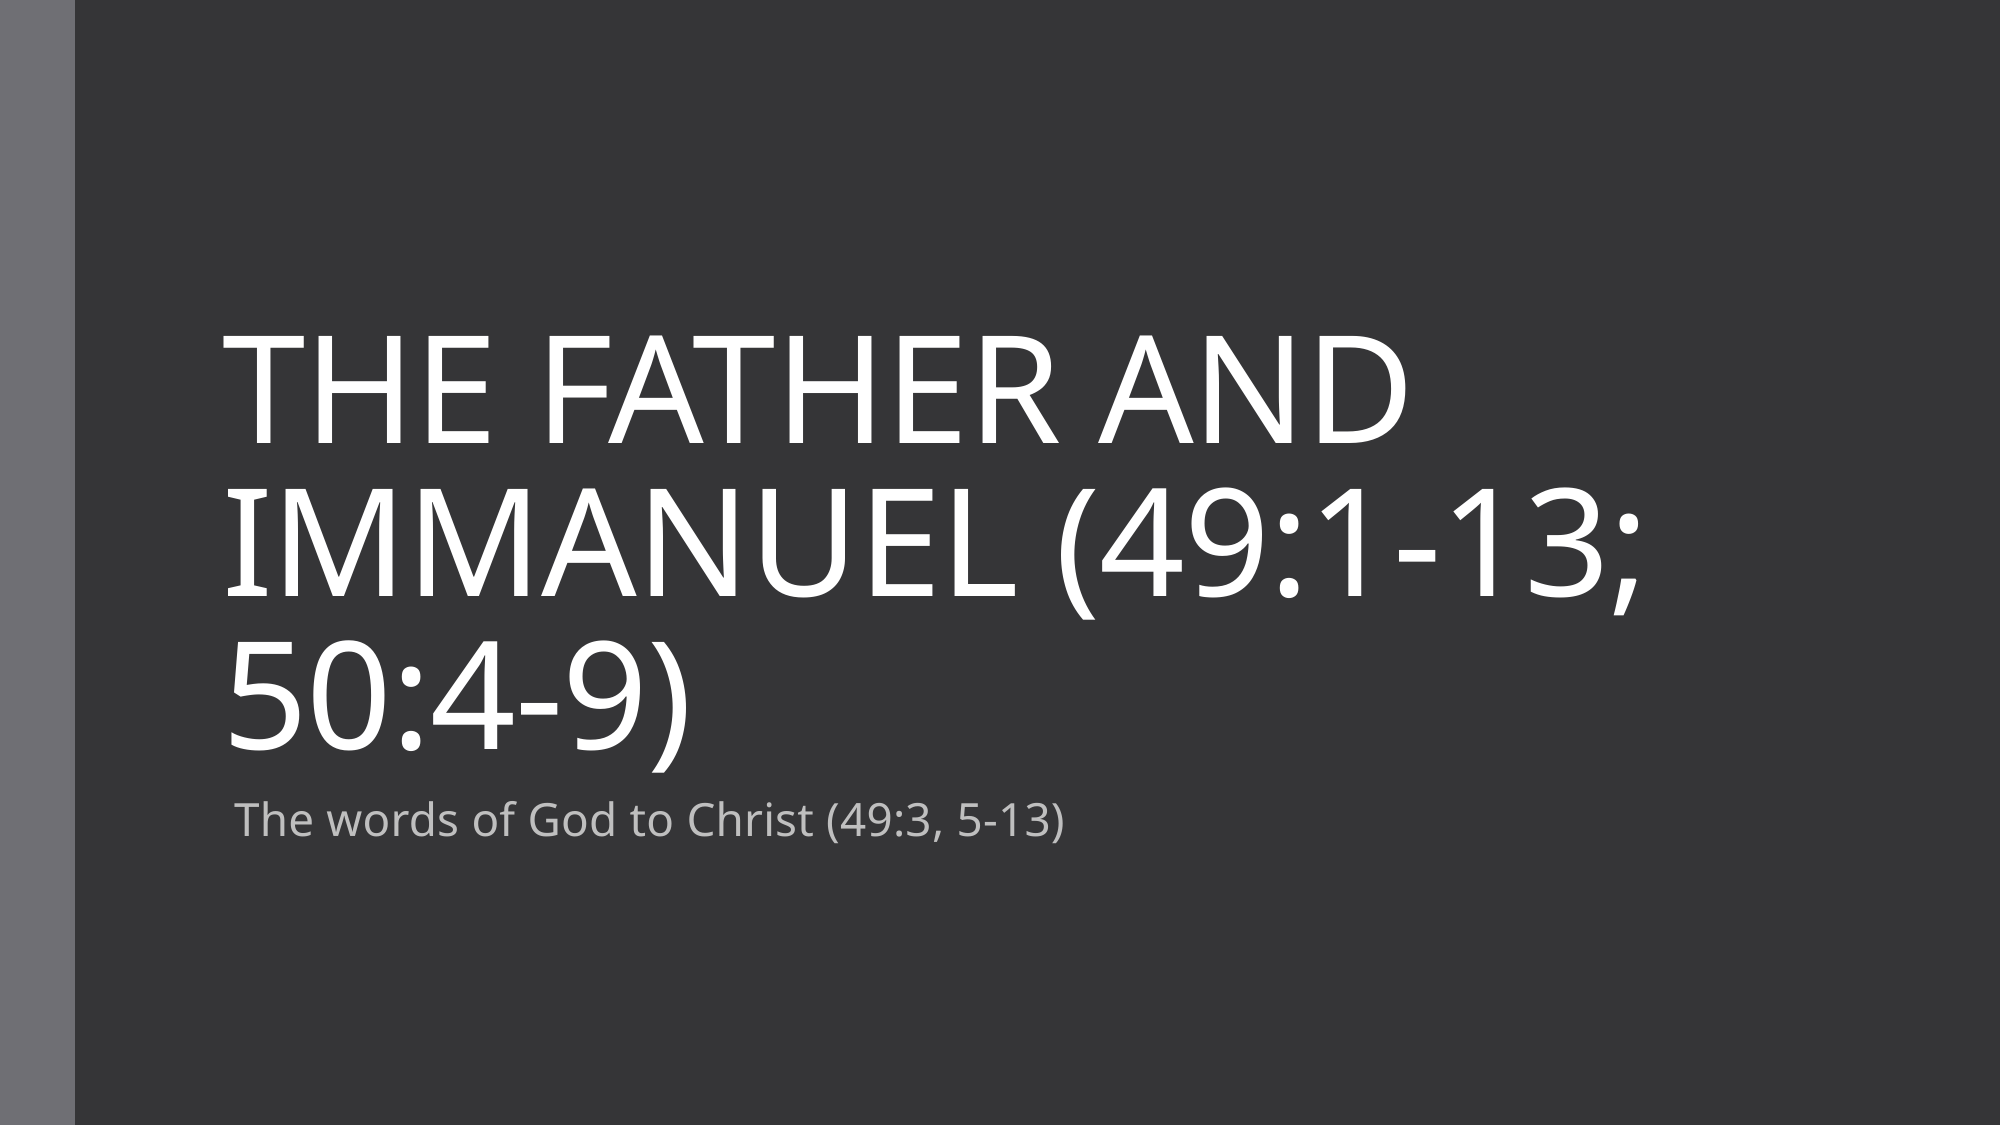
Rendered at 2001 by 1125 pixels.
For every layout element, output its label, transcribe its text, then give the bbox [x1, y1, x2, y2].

title THE FATHER AND IMMANUEL (49:1-13; 50:4-9) [206, 124, 1752, 787]
subtitle The words of God to Christ (49:3, 5-13) [206, 787, 1752, 1066]
